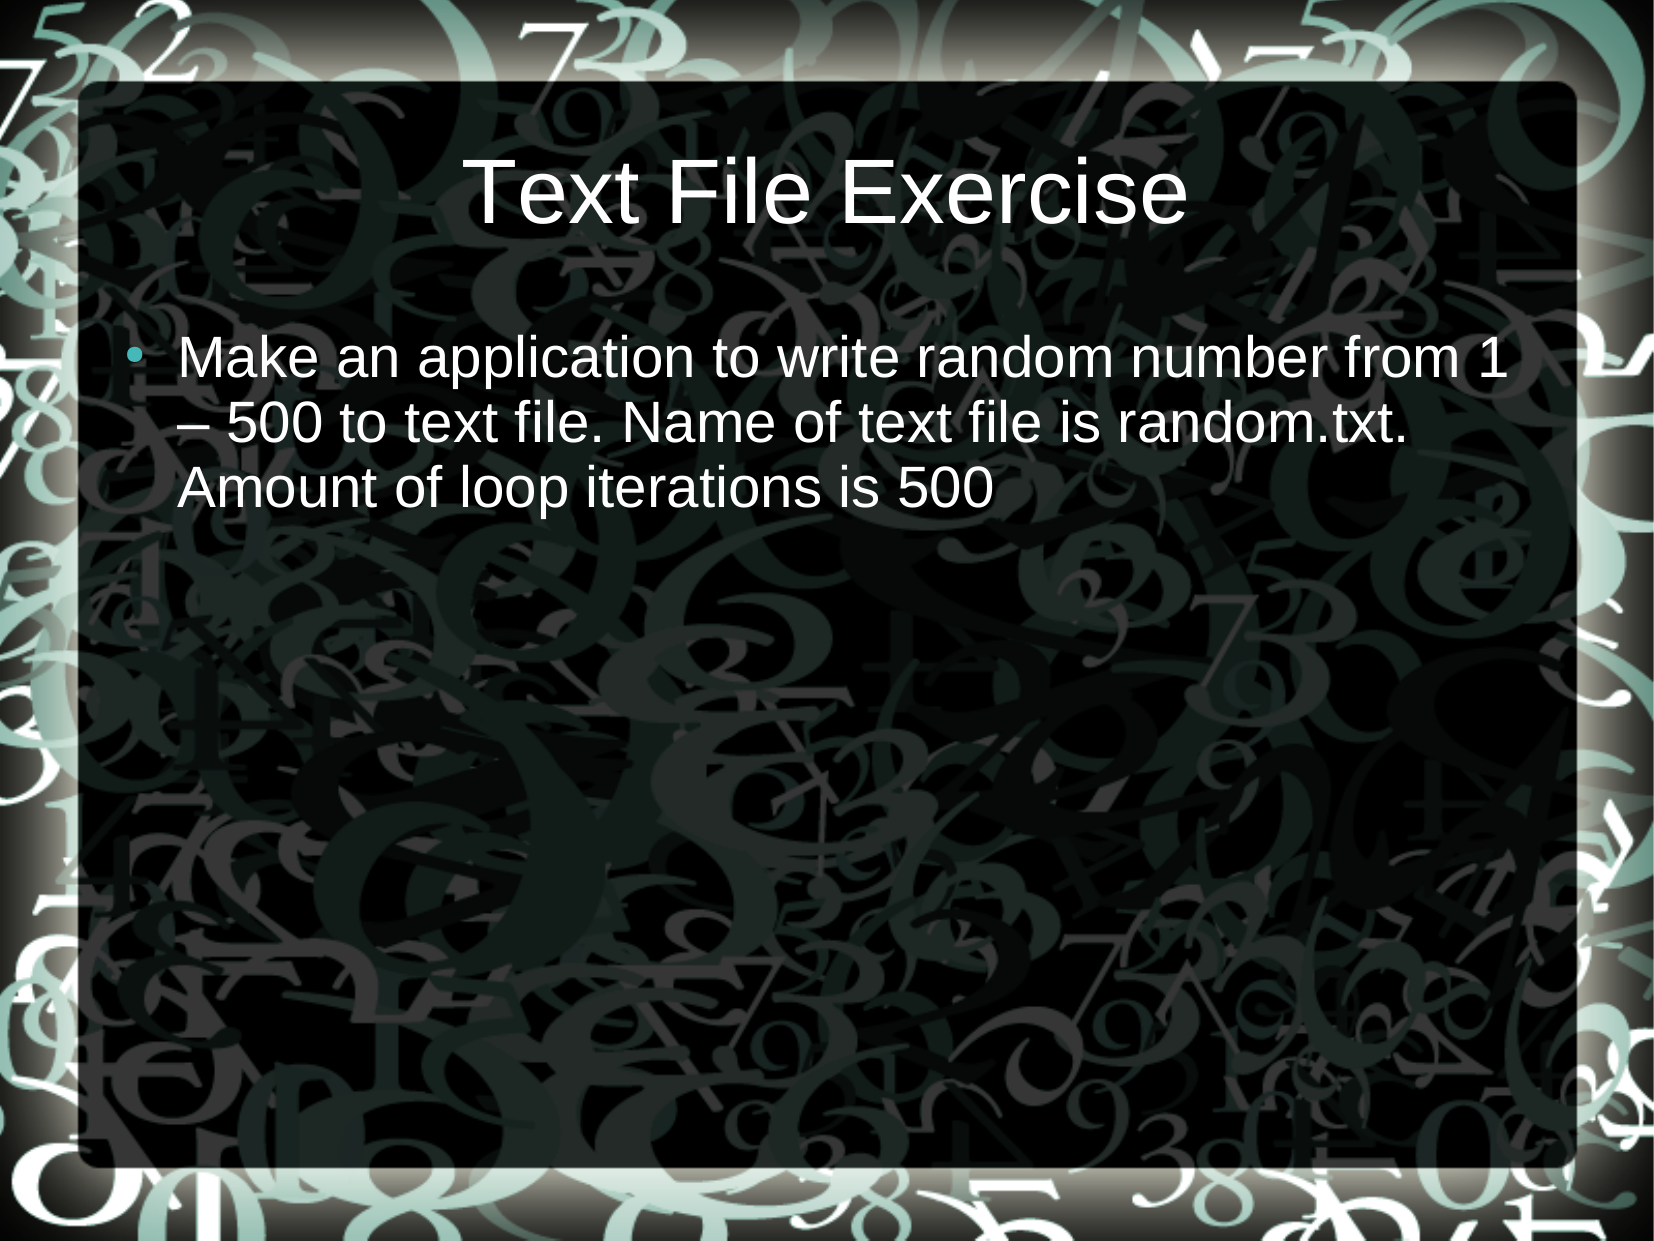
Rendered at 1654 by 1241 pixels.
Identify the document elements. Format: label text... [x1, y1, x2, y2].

picture [0, 0, 1654, 1241]
list Make an application to write random number from 1 – 500 to text file. Name of text file is random.txt. Amount of loop iterations is 500 [106, 324, 1530, 921]
title Text File Exercise [82, 88, 1571, 296]
